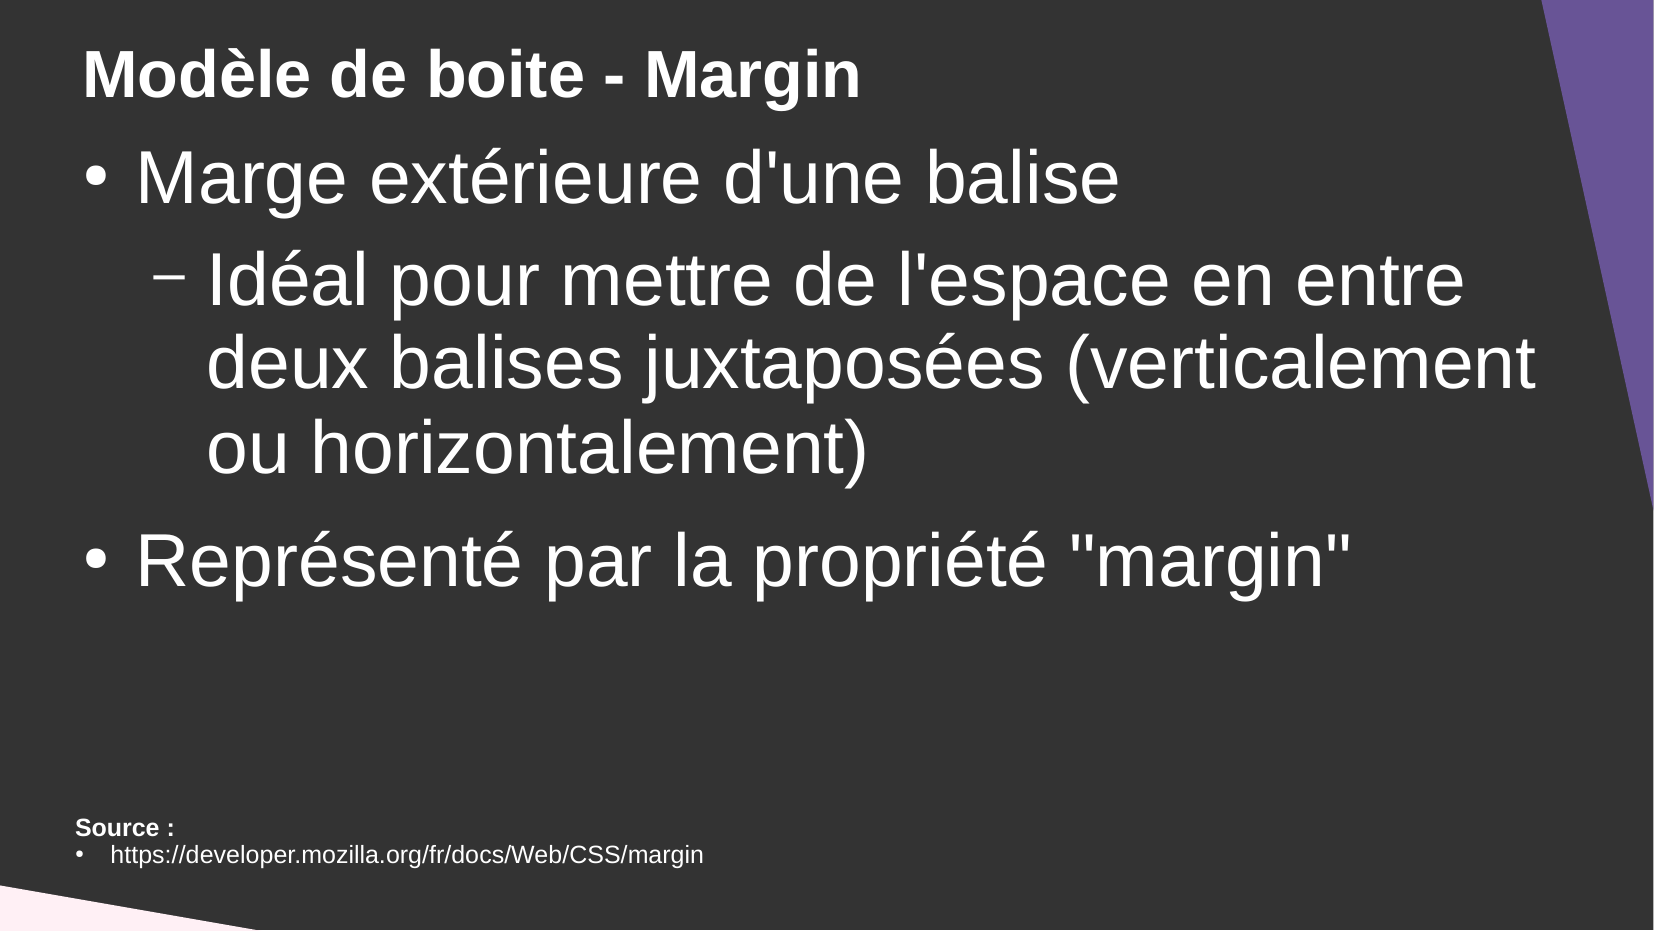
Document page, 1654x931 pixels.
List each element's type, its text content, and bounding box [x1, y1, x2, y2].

list Marge extérieure d'une balise Idéal pour mettre de l'espace en entre deux balises juxtaposées (verticalement ou horizontalement) Représenté par la propriété "margin" [64, 135, 1604, 833]
text_box [1541, 0, 1654, 513]
text_box Source : https://developer.mozilla.org/fr/docs/Web/CSS/margin [60, 805, 1546, 913]
title Modèle de boite - Margin [82, 37, 1571, 112]
text_box [0, 885, 262, 931]
